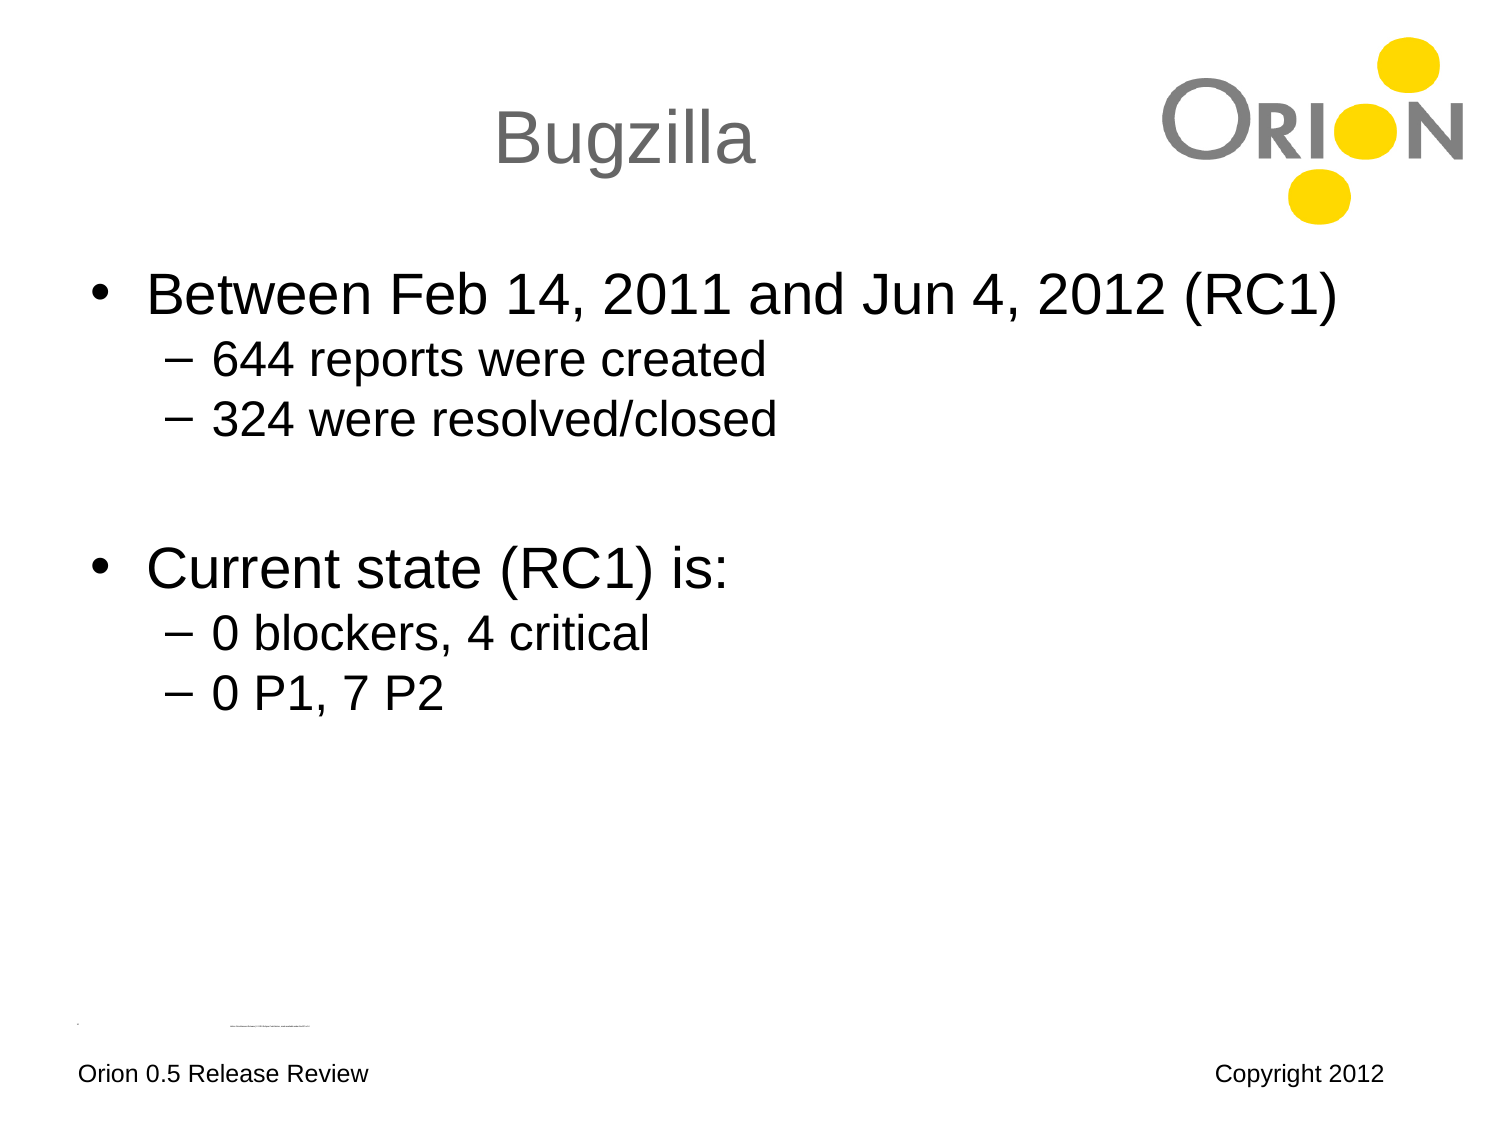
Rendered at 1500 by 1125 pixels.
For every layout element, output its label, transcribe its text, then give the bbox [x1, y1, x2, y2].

list Between Feb 14, 2011 and Jun 4, 2012 (RC1) 644 reports were created 324 were resolved/closed Current state (RC1) is: 0 blockers, 4 critical 0 P1, 7 P2 [75, 262, 1426, 1006]
picture [1162, 37, 1463, 225]
title Bugzilla [74, 45, 1176, 233]
